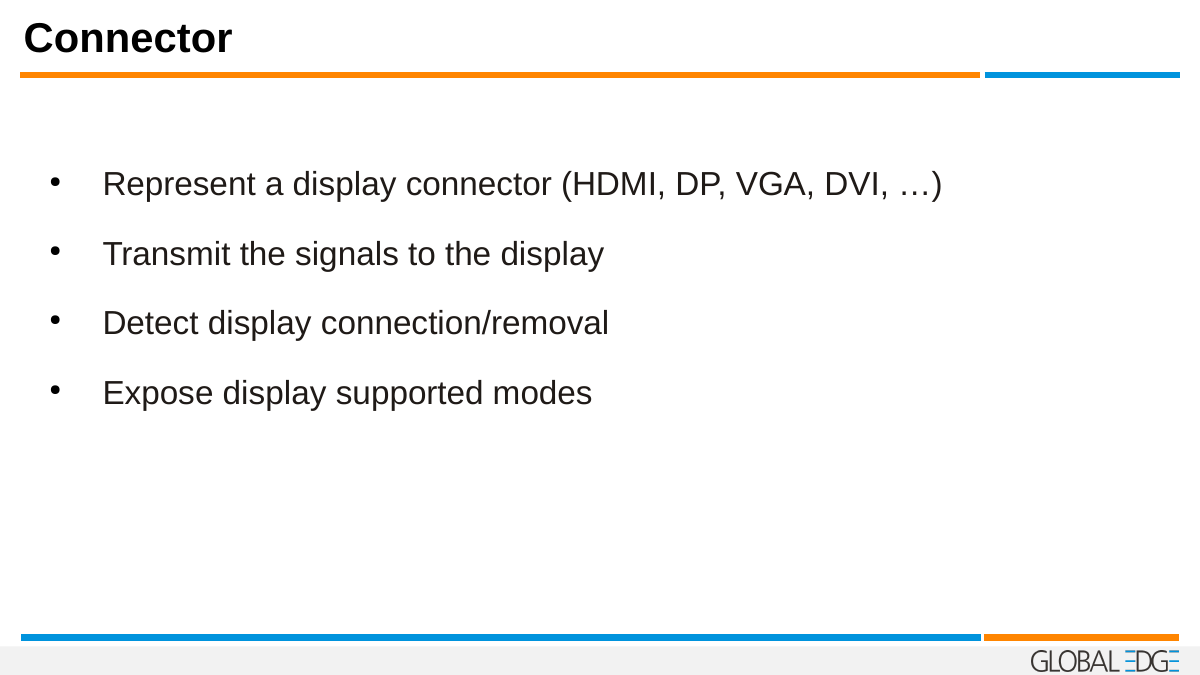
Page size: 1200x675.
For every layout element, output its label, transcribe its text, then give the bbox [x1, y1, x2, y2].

picture [1031, 650, 1179, 672]
list Represent a display connector (HDMI, DP, VGA, DVI, …) Transmit the signals to the display Detect display connection/removal Expose display supported modes [20, 87, 1179, 628]
title Connector [12, 9, 1088, 63]
